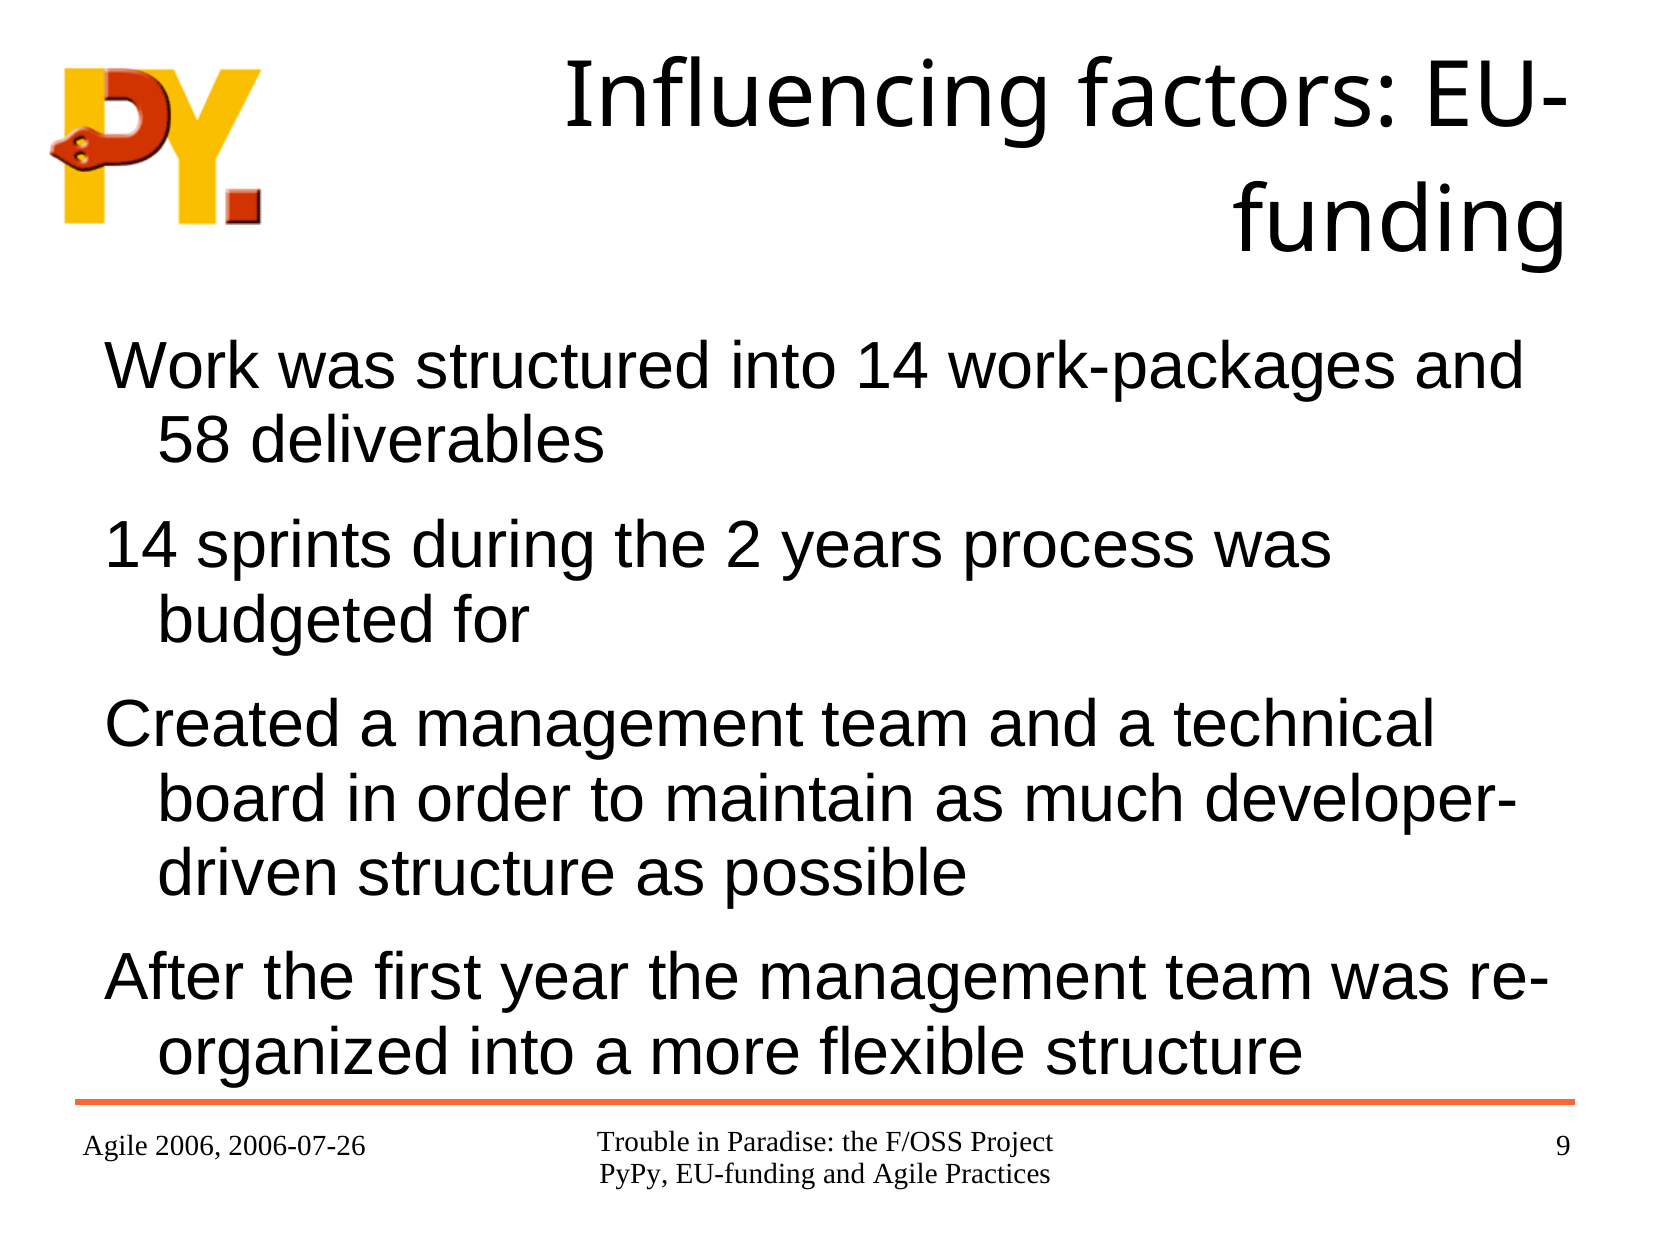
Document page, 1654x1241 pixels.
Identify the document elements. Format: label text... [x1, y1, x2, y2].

title Influencing factors: EU-funding [337, 49, 1571, 257]
list Work was structured into 14 work-packages and 58 deliverables 14 sprints during the 2 years process was budgeted for Created a management team and a technical board in order to maintain as much developer-driven structure as possible After the first year the management team was re-organized into a more flexible structure [86, 327, 1576, 1090]
picture [49, 67, 263, 225]
